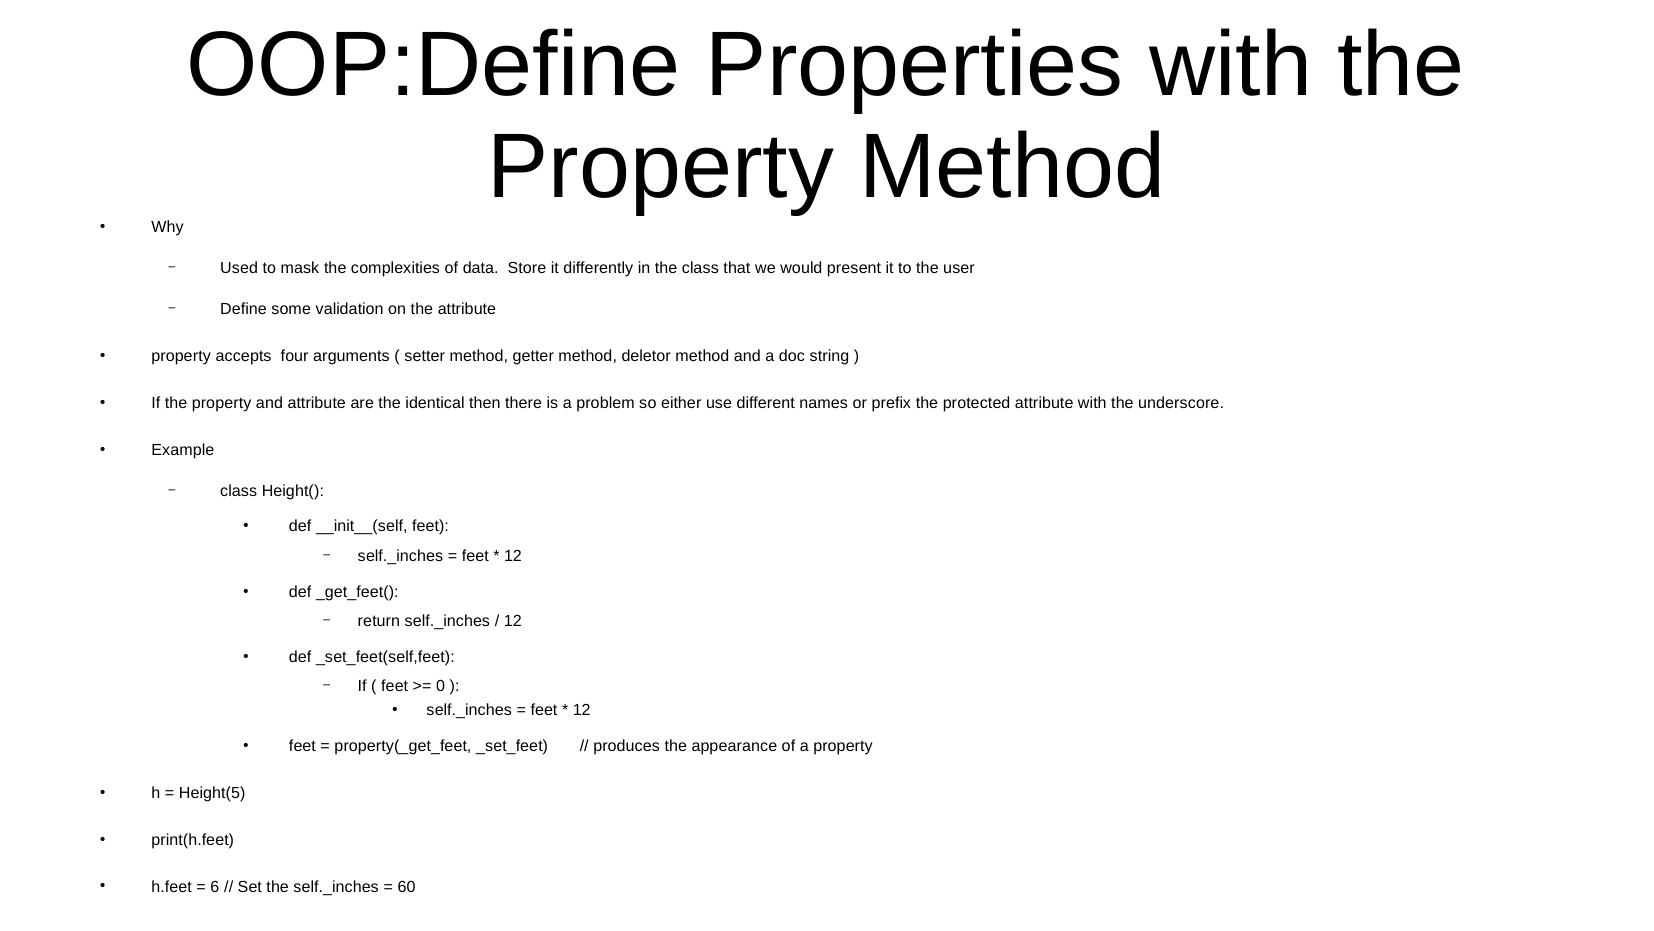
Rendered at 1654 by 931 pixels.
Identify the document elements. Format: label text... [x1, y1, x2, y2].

title OOP:Define Properties with the Property Method [82, 12, 1571, 217]
list Why Used to mask the complexities of data. Store it differently in the class that we would present it to the user Define some validation on the attribute property accepts four arguments ( setter method, getter method, deletor method and a doc string ) If the property and attribute are the identical then there is a problem so either use different names or prefix the protected attribute with the underscore. Example class Height(): def __init__(self, feet): self._inches = feet * 12 def _get_feet(): return self._inches / 12 def _set_feet(self,feet): If ( feet >= 0 ): self._inches = feet * 12 feet = property(_get_feet, _set_feet) // produces the appearance of a property h = Height(5) print(h.feet) h.feet = 6 // Set the self._inches = 60 [82, 217, 1576, 901]
